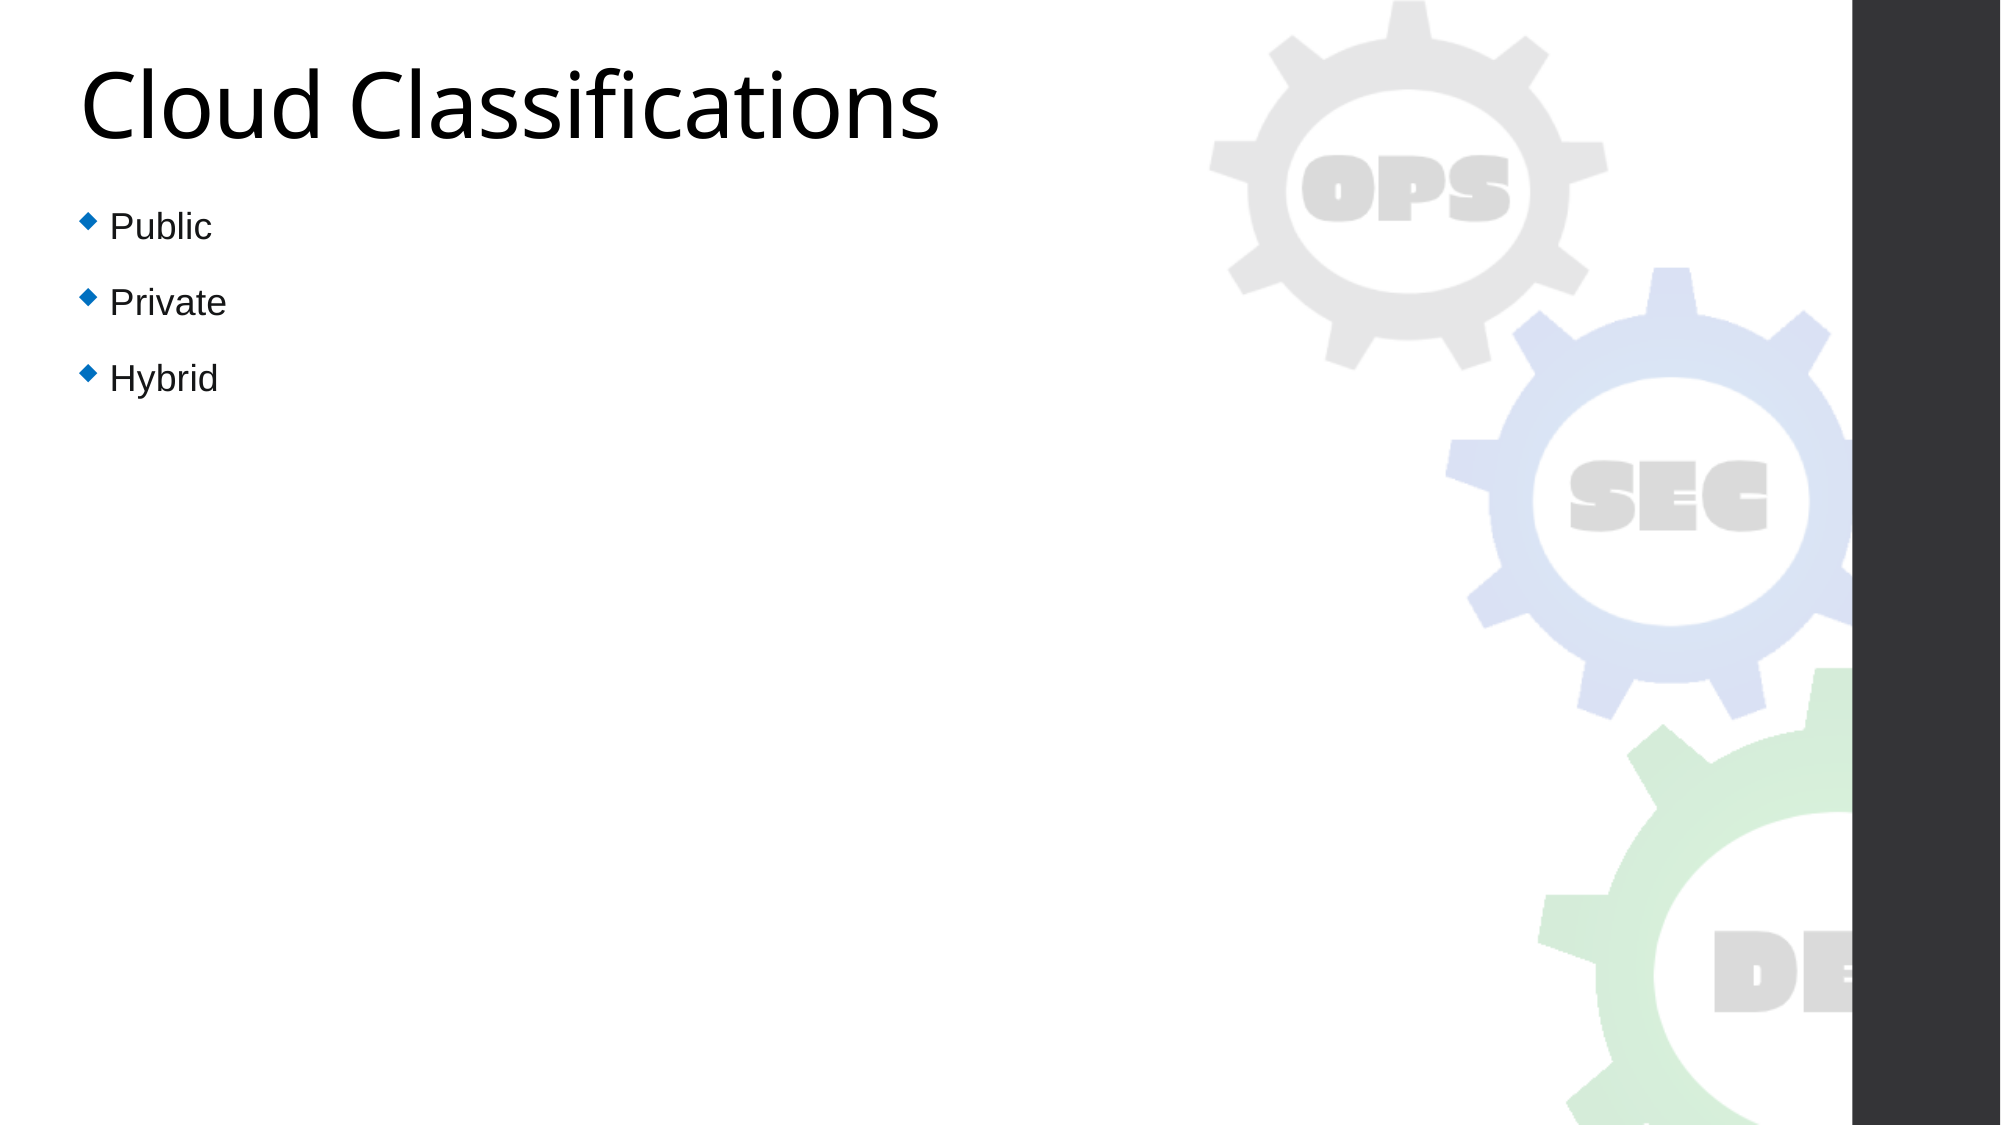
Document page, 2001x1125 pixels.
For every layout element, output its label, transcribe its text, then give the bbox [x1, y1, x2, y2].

title Cloud Classifications [64, 33, 1797, 166]
list Public Private Hybrid [64, 198, 1797, 1073]
